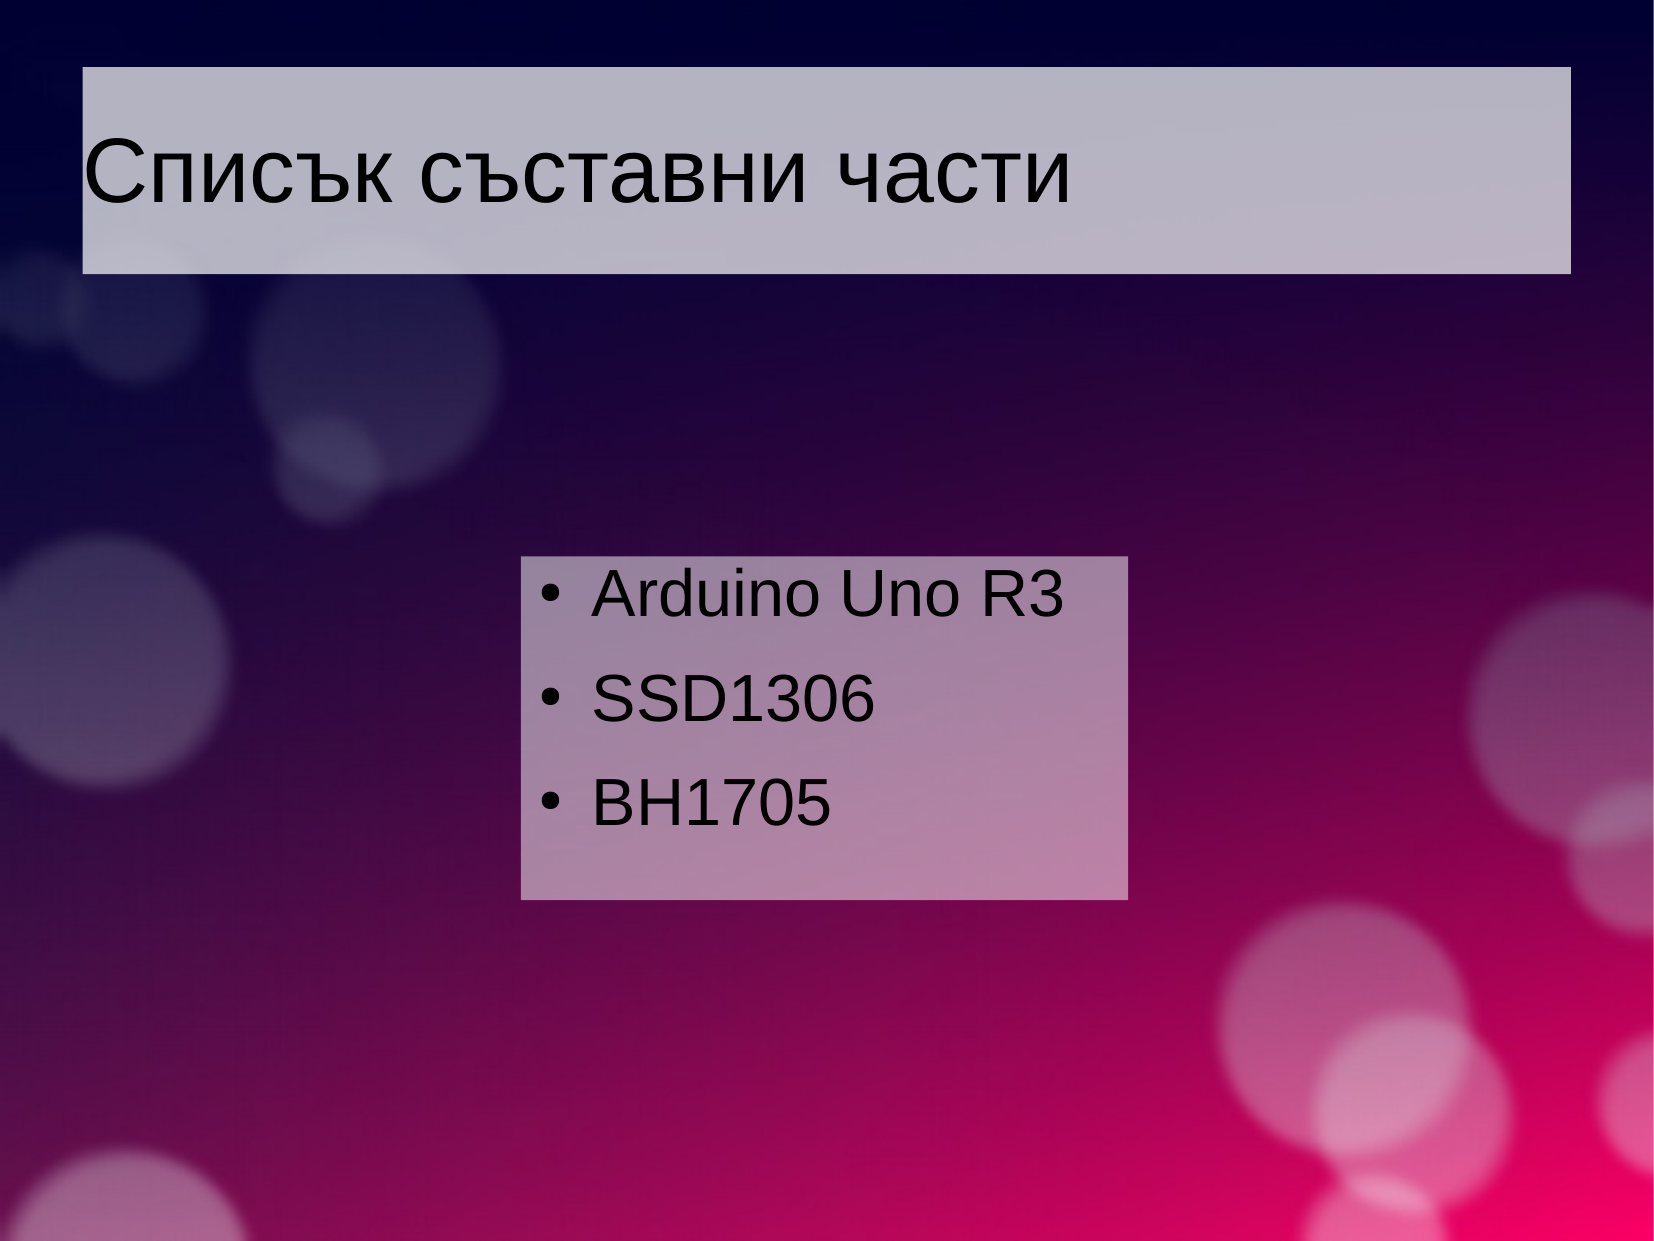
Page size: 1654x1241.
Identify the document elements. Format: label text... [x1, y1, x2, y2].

list Arduino Uno R3 SSD1306 BH1705 [520, 556, 1129, 901]
picture [0, 0, 1654, 1241]
title Списък съставни части [82, 67, 1571, 275]
